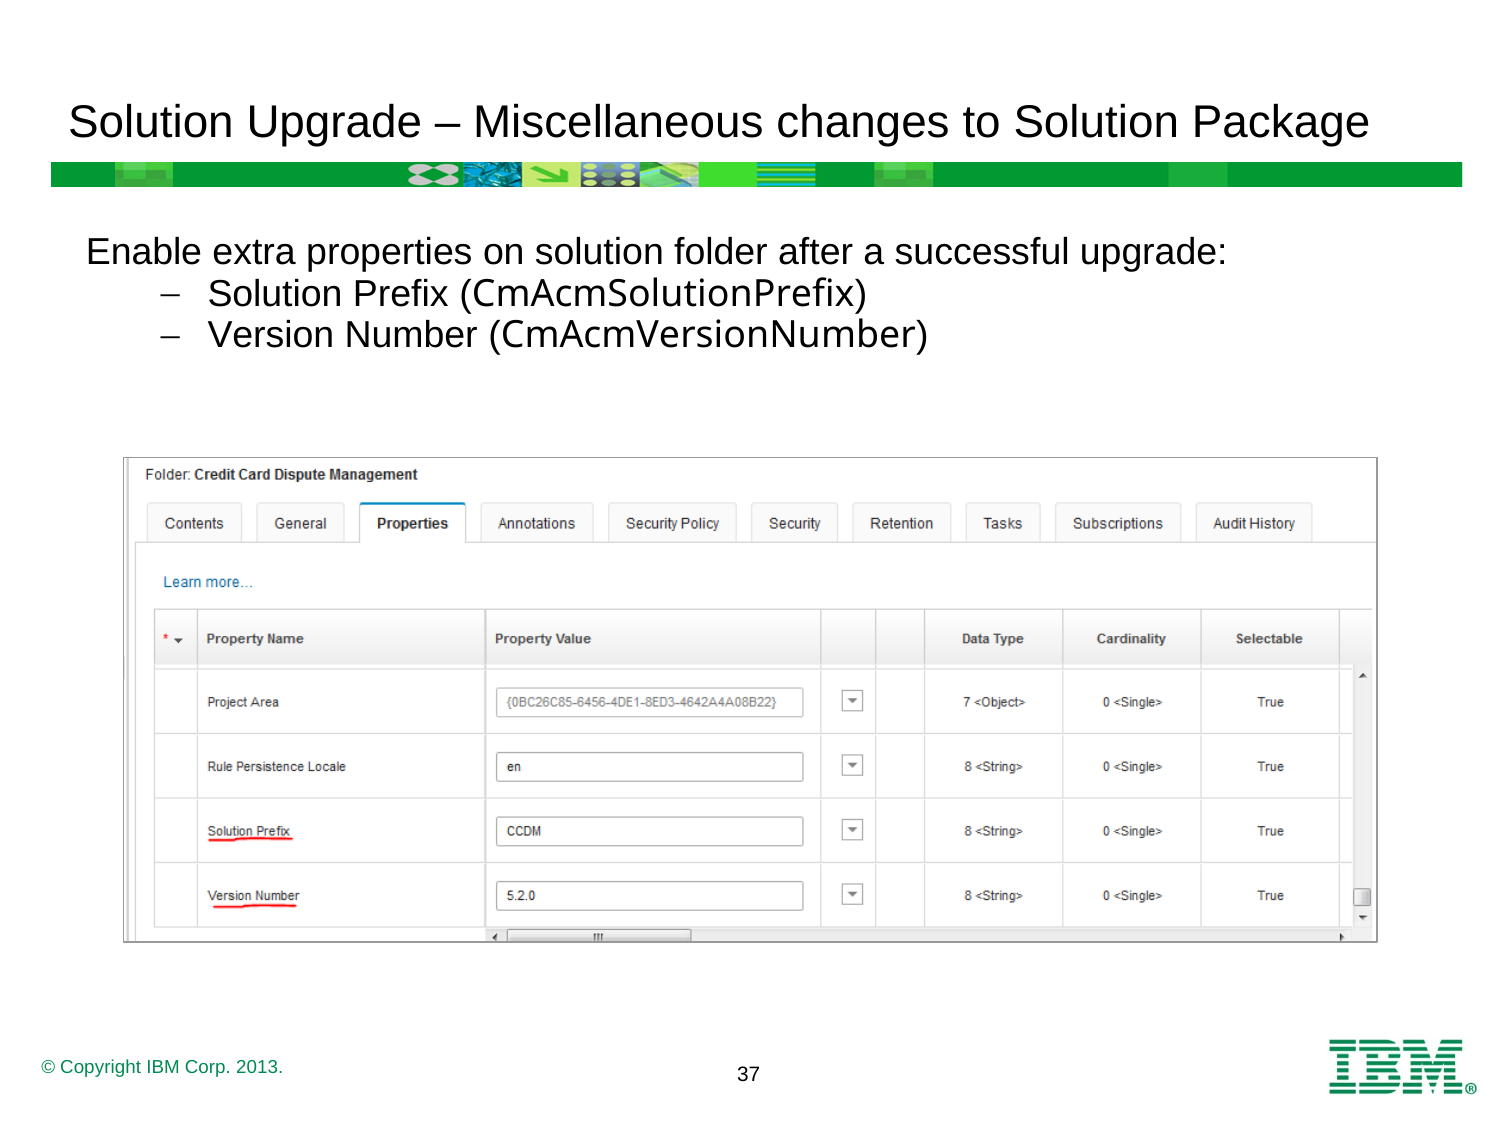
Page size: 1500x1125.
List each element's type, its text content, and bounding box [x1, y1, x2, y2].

picture [123, 458, 1377, 942]
picture [50, 161, 1463, 189]
title Solution Upgrade – Miscellaneous changes to Solution Package [53, 83, 1459, 155]
text_box Enable extra properties on solution folder after a successful upgrade: Solution Prefix (CmAcmSolutionPrefix) Version Number (CmAcmVersionNumber) [70, 212, 1455, 405]
picture [1327, 1037, 1479, 1096]
